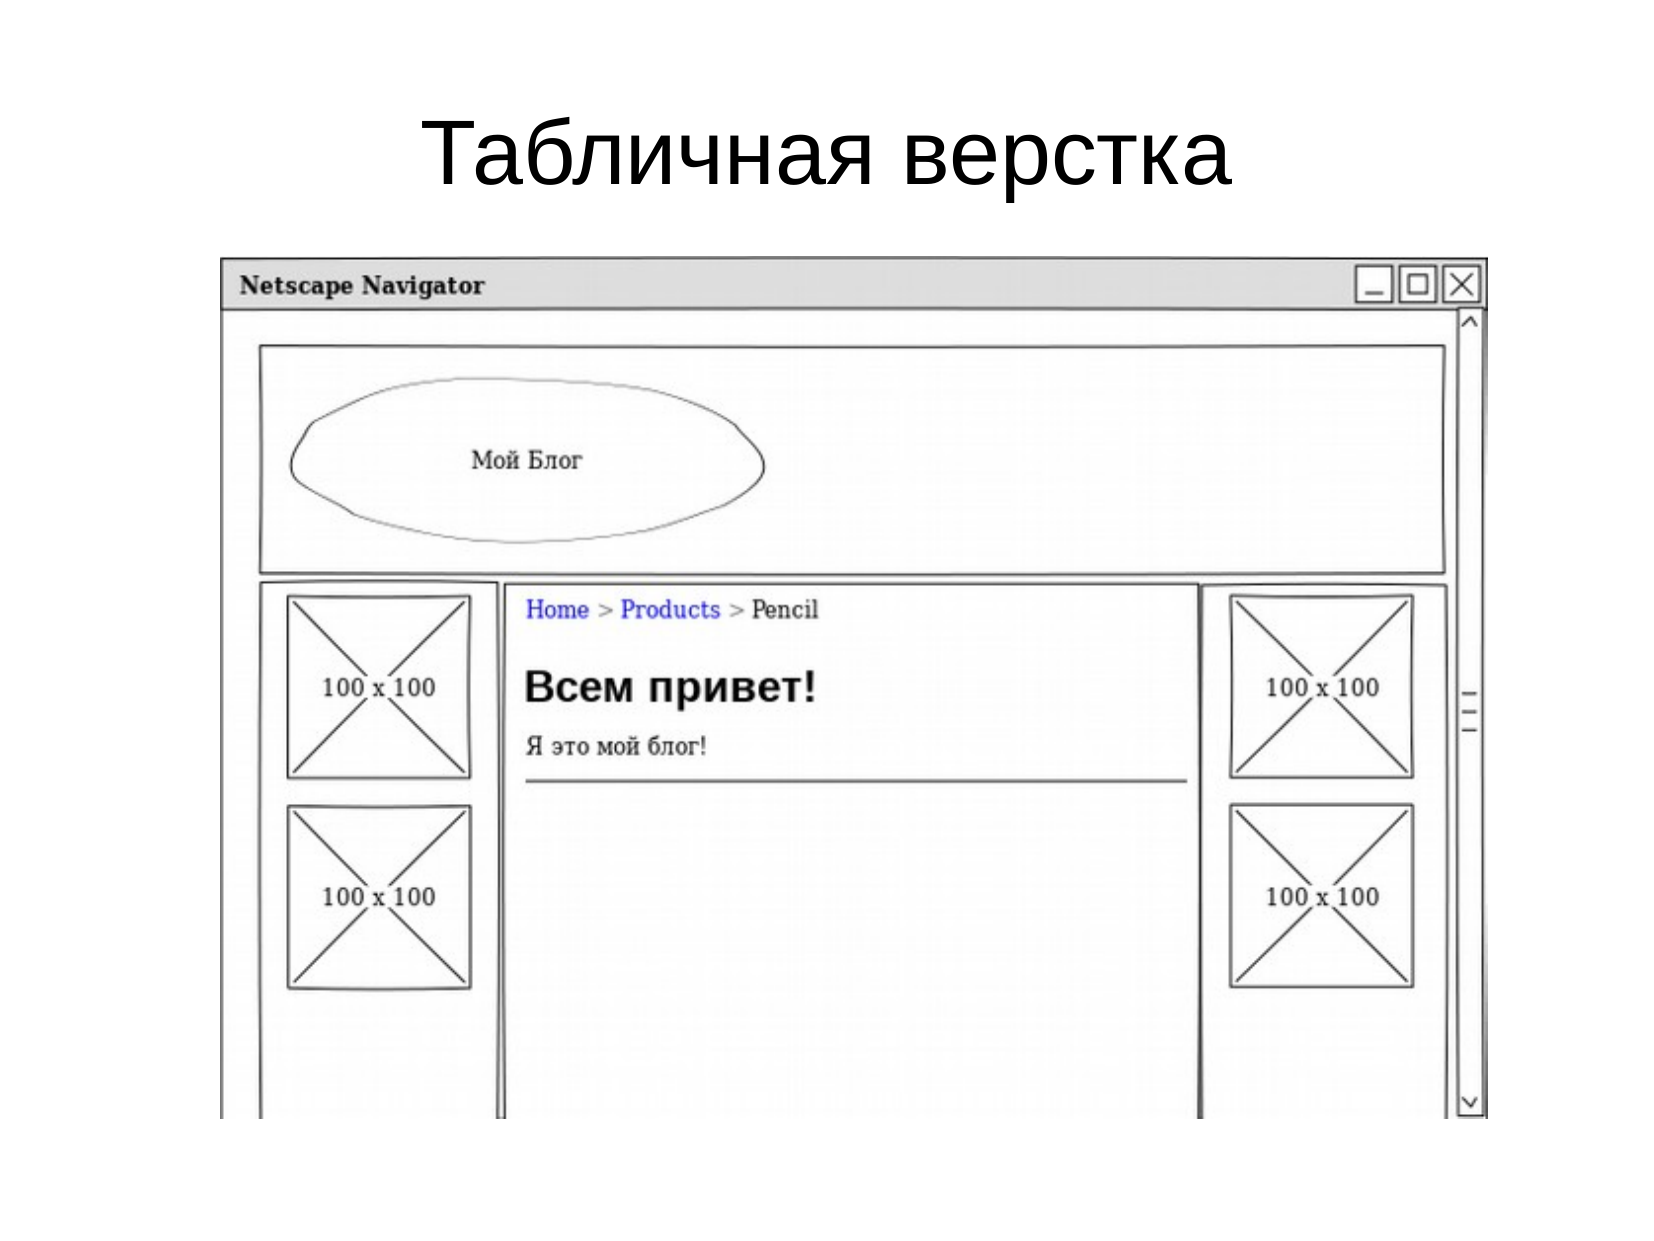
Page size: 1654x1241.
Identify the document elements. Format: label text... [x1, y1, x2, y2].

title Табличная верстка [82, 49, 1571, 257]
picture [220, 256, 1488, 1119]
